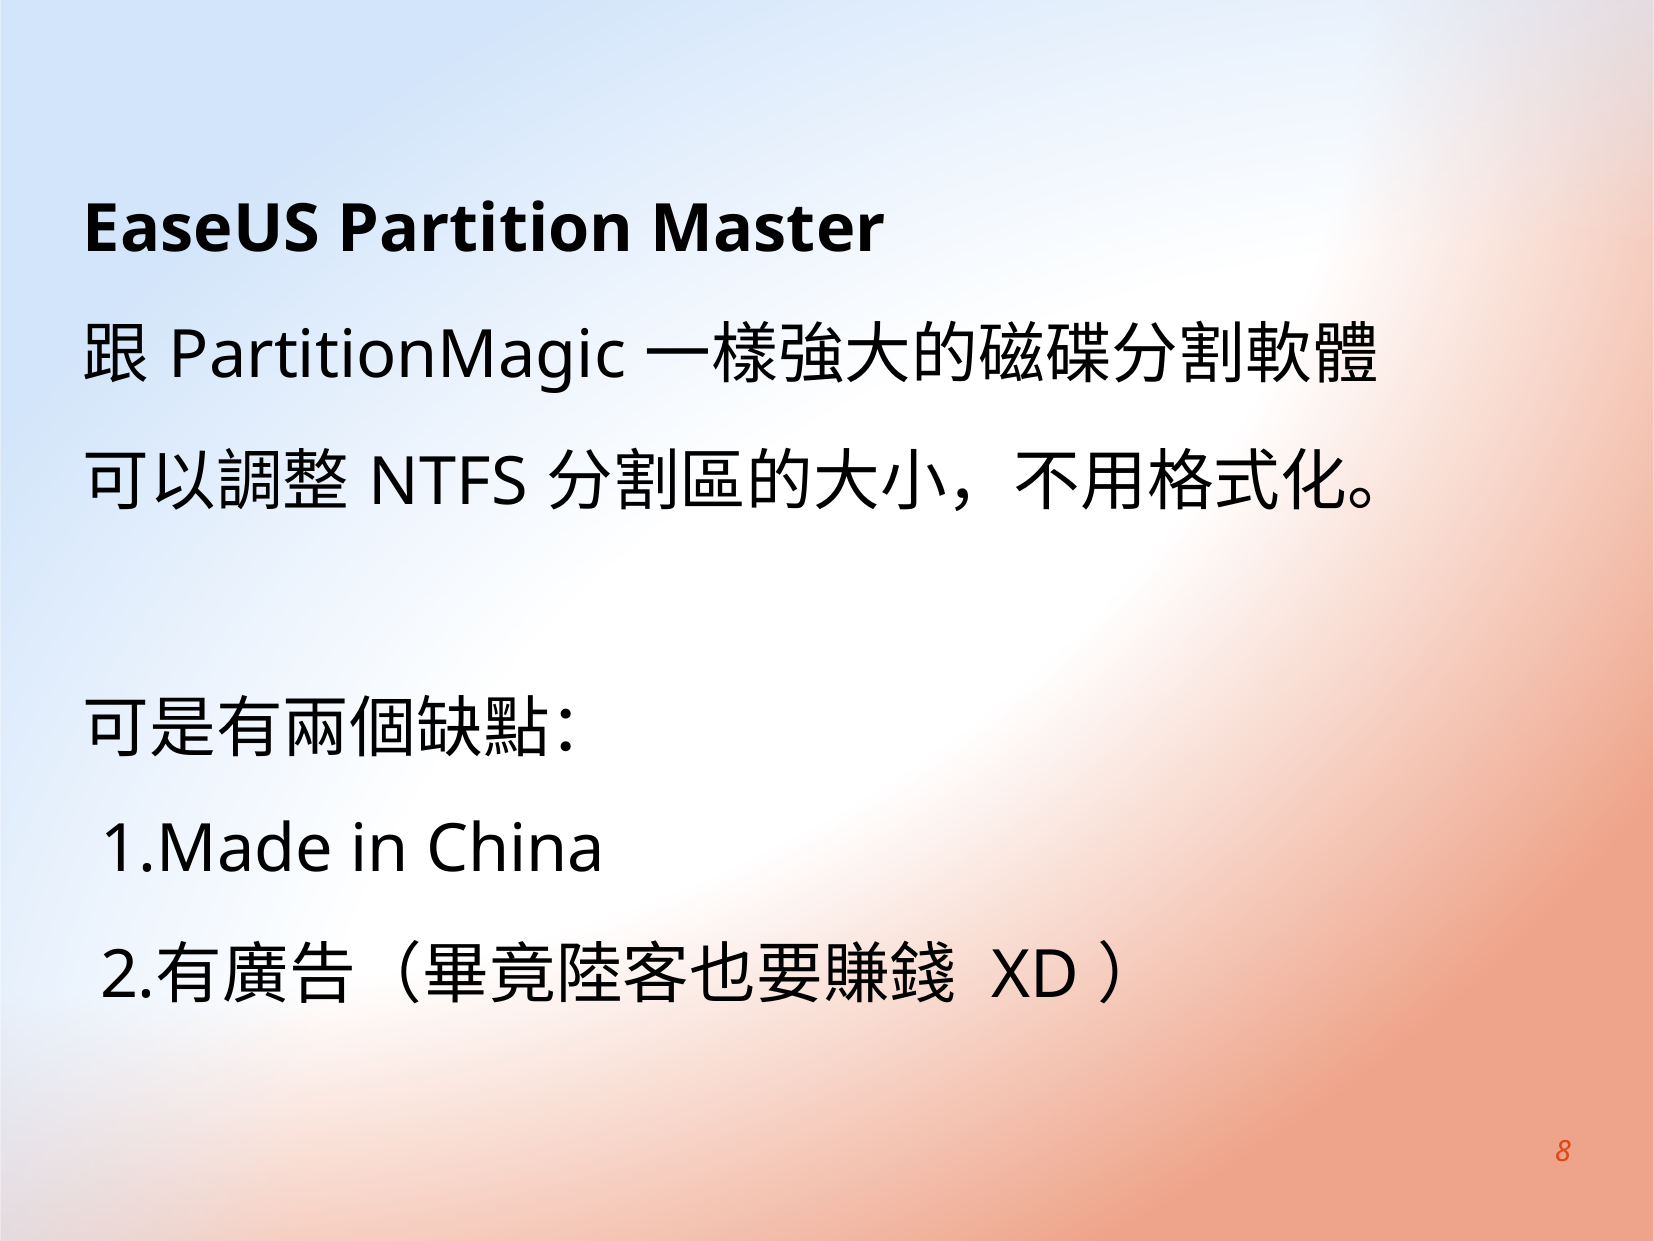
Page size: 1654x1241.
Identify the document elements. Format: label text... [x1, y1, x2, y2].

list EaseUS Partition Master 跟PartitionMagic一樣強大的磁碟分割軟體 可以調整NTFS分割區的大小，不用格式化。 可是有兩個缺點： Made in China 有廣告（畢竟陸客也要賺錢 XD） [82, 180, 1571, 1201]
picture [0, 0, 1654, 1241]
